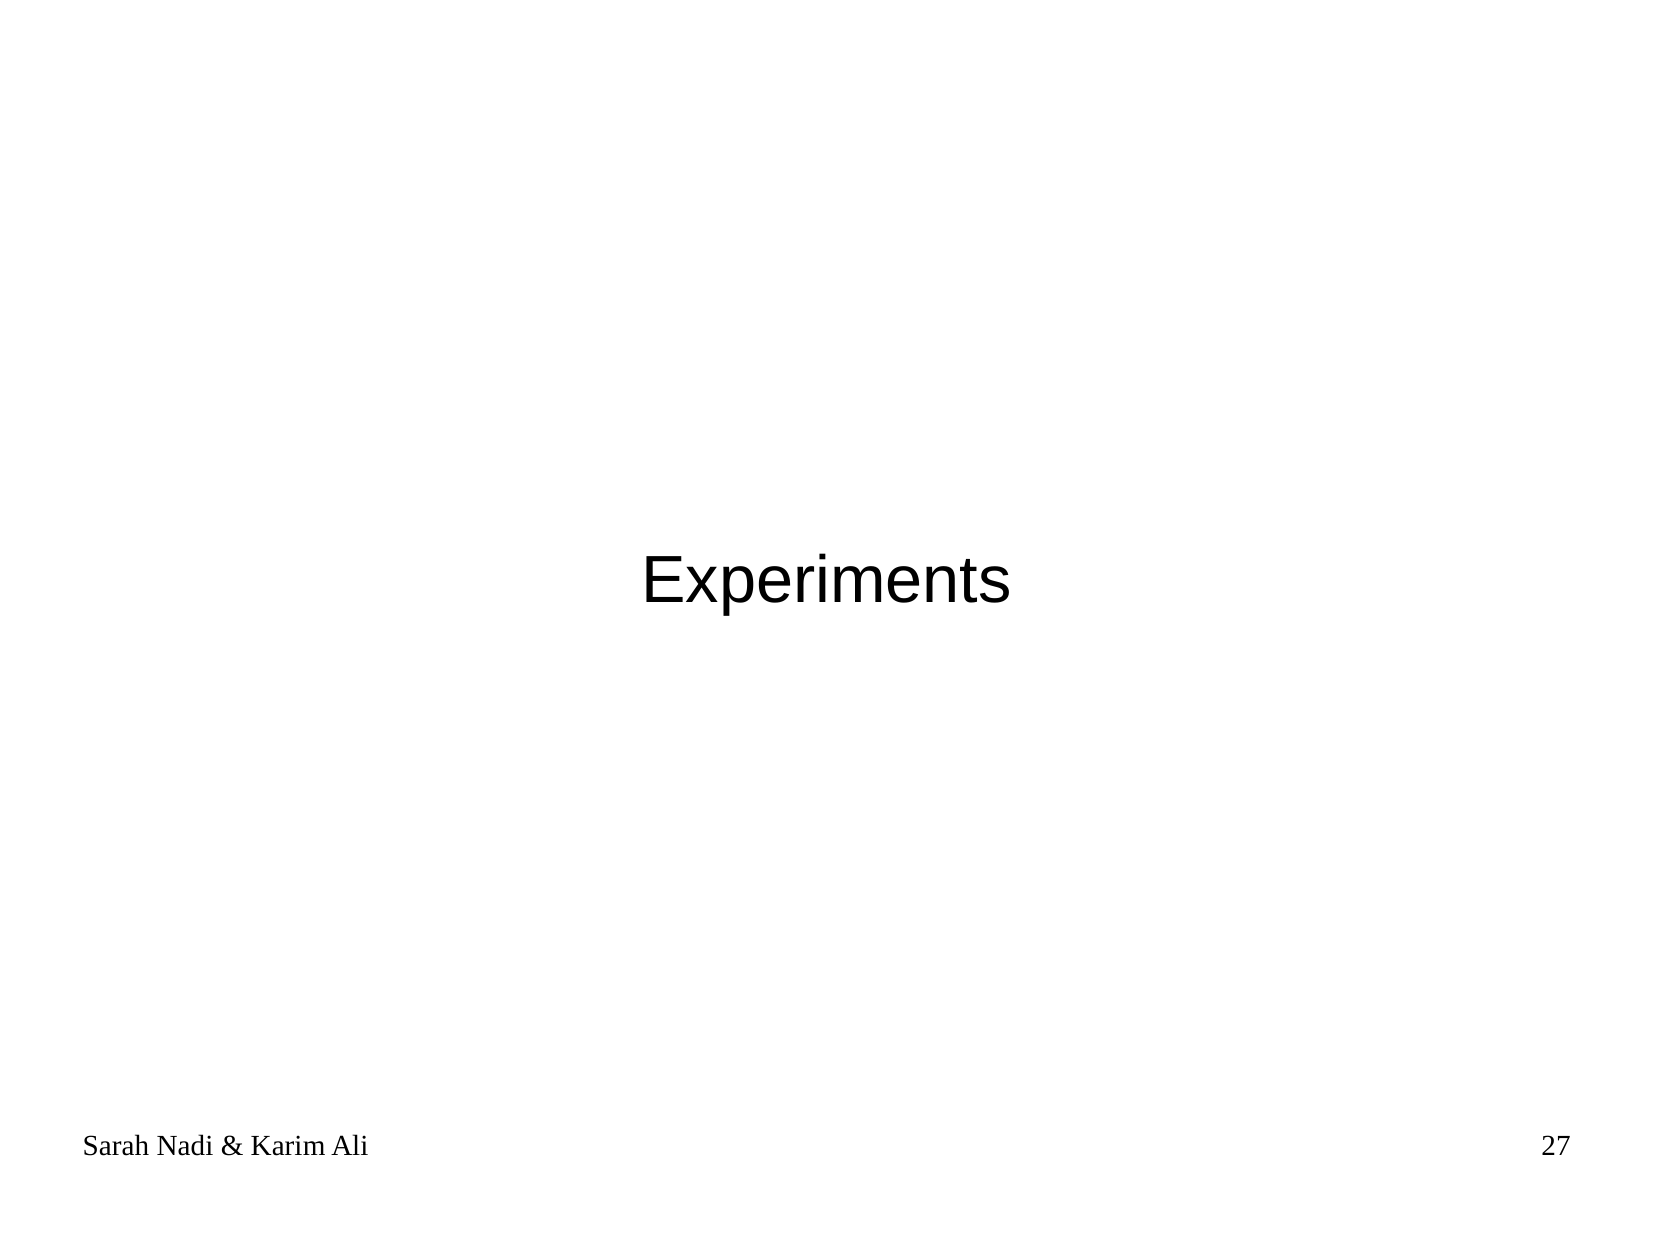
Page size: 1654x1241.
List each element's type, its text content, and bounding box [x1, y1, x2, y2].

subtitle Experiments [82, 49, 1571, 1109]
